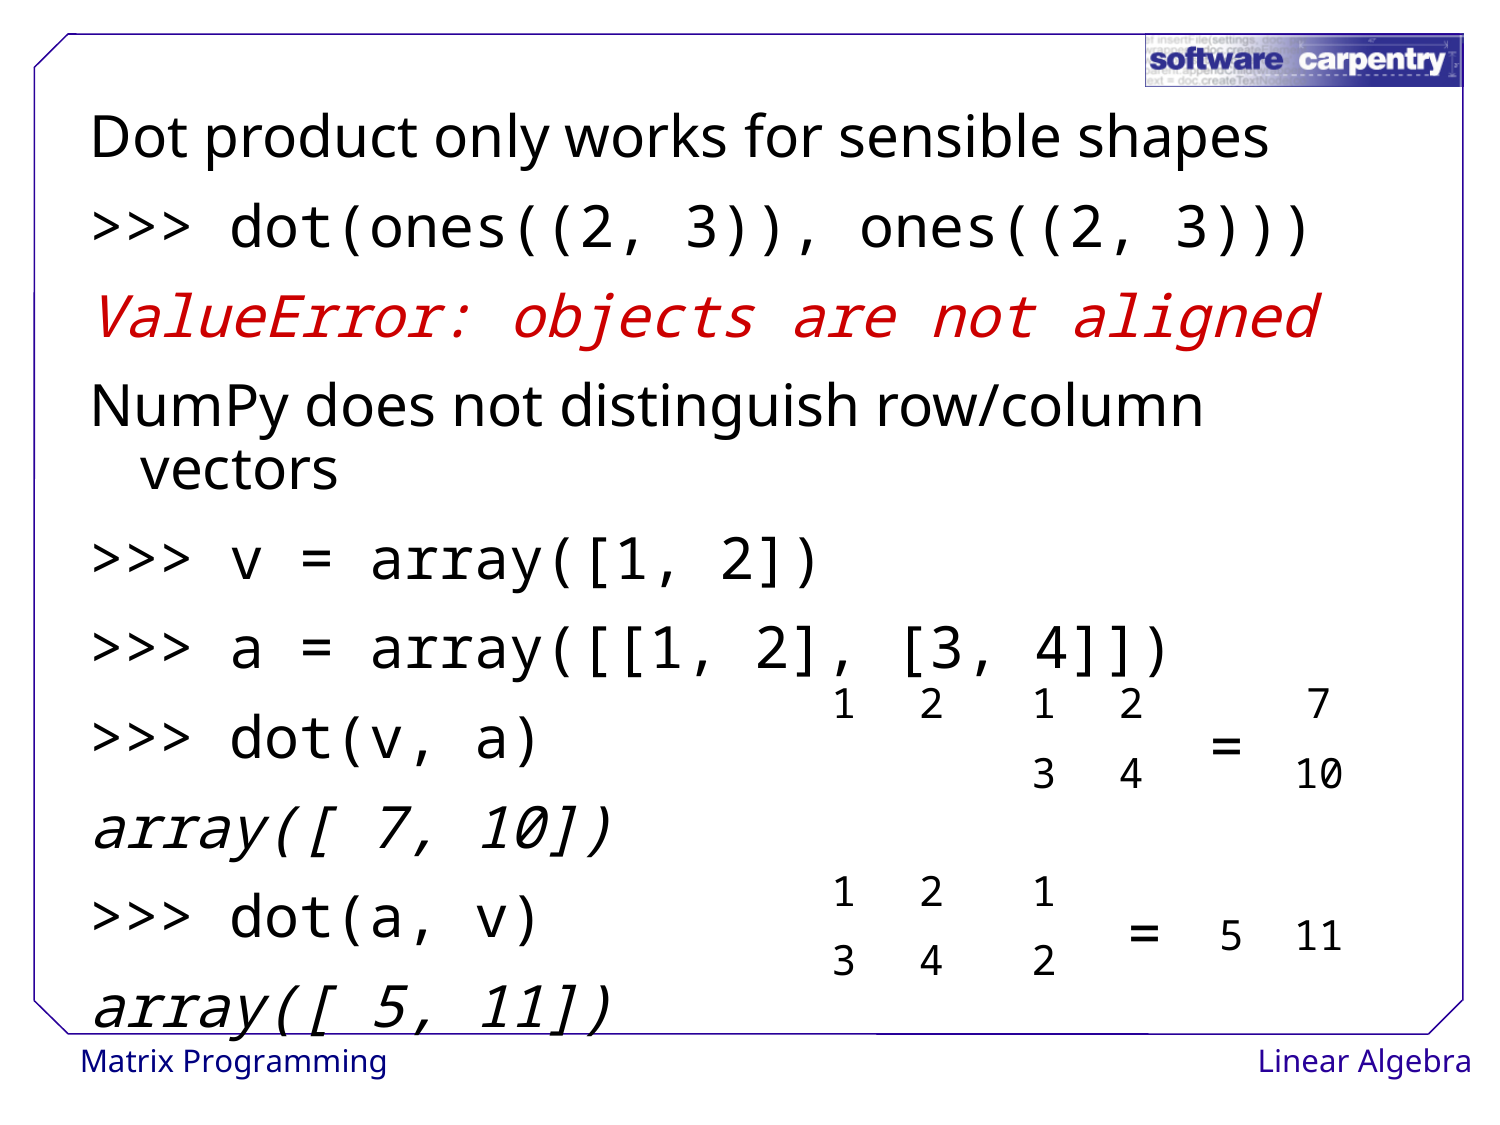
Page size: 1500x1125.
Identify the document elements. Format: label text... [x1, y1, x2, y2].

table_header 1 [1000, 674, 1088, 743]
table_header 2 [887, 861, 975, 931]
table_cell 4 [1088, 743, 1175, 812]
table_header 7 [1275, 674, 1363, 743]
picture [1145, 33, 1464, 87]
table_header 1 [800, 674, 887, 743]
table_cell 3 [1000, 743, 1088, 812]
text_box = [1194, 701, 1260, 787]
table_header 11 [1275, 905, 1363, 975]
table_cell 4 [887, 931, 975, 1000]
table_header 1 [800, 861, 887, 931]
table_cell 10 [1275, 743, 1363, 812]
table_header 2 [887, 674, 975, 743]
table_header 5 [1187, 905, 1275, 975]
table_header 2 [1088, 674, 1175, 743]
text_box = [1112, 888, 1178, 974]
table_header 1 [1000, 861, 1088, 931]
list Dot product only works for sensible shapes >>> dot(ones((2, 3)), ones((2, 3))) ValueError: objects are not aligned NumPy does not distinguish row/column vectors >>> v = array([1, 2]) >>> a = array([[1, 2], [3, 4]]) >>> dot(v, a) array([ 7, 10]) >>> dot(a, v) array([ 5, 11]) [75, 99, 1426, 1013]
table_cell 3 [800, 931, 887, 1000]
table_cell 2 [1000, 931, 1088, 1000]
